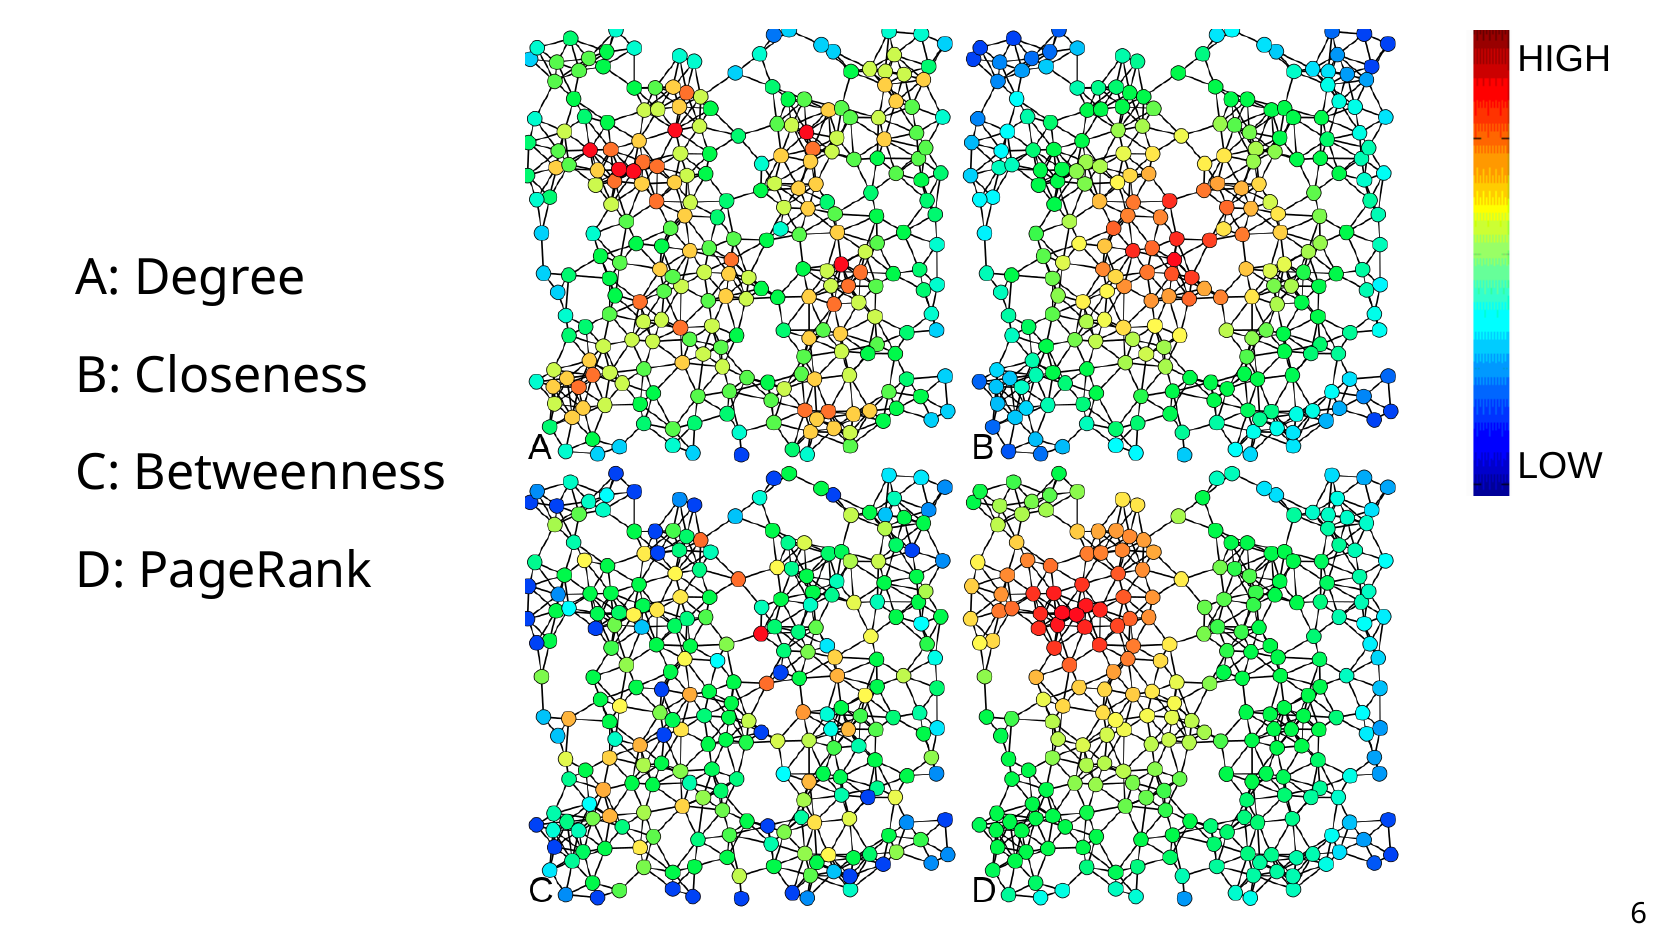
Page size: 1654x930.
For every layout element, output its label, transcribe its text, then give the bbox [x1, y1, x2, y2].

picture [1466, 29, 1512, 496]
picture [525, 29, 1411, 908]
text_box LOW [1502, 437, 1618, 495]
list A: Degree B: Closeness C: Betweenness D: PageRank [75, 240, 481, 616]
text_box HIGH [1502, 29, 1627, 87]
